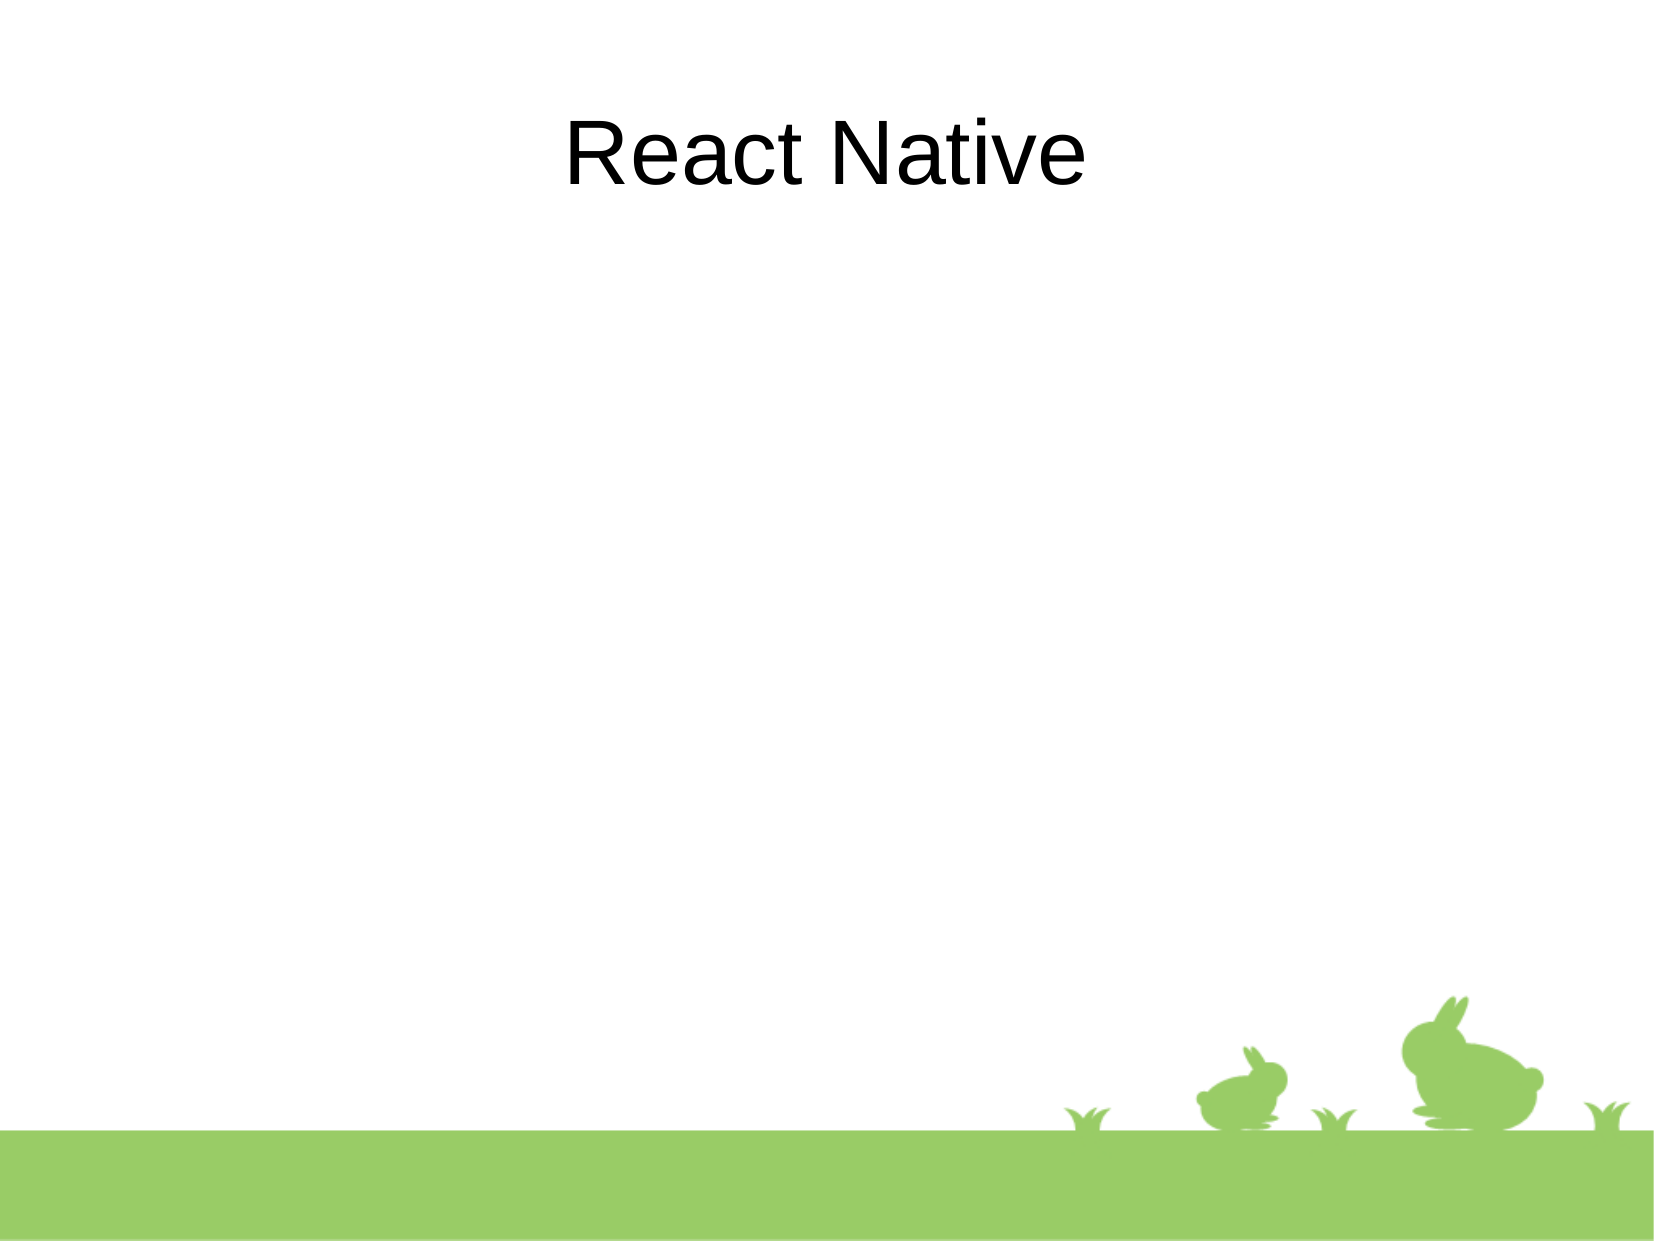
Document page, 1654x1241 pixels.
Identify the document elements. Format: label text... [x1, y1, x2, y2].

picture [0, 0, 1654, 1241]
title React Native [82, 49, 1571, 257]
